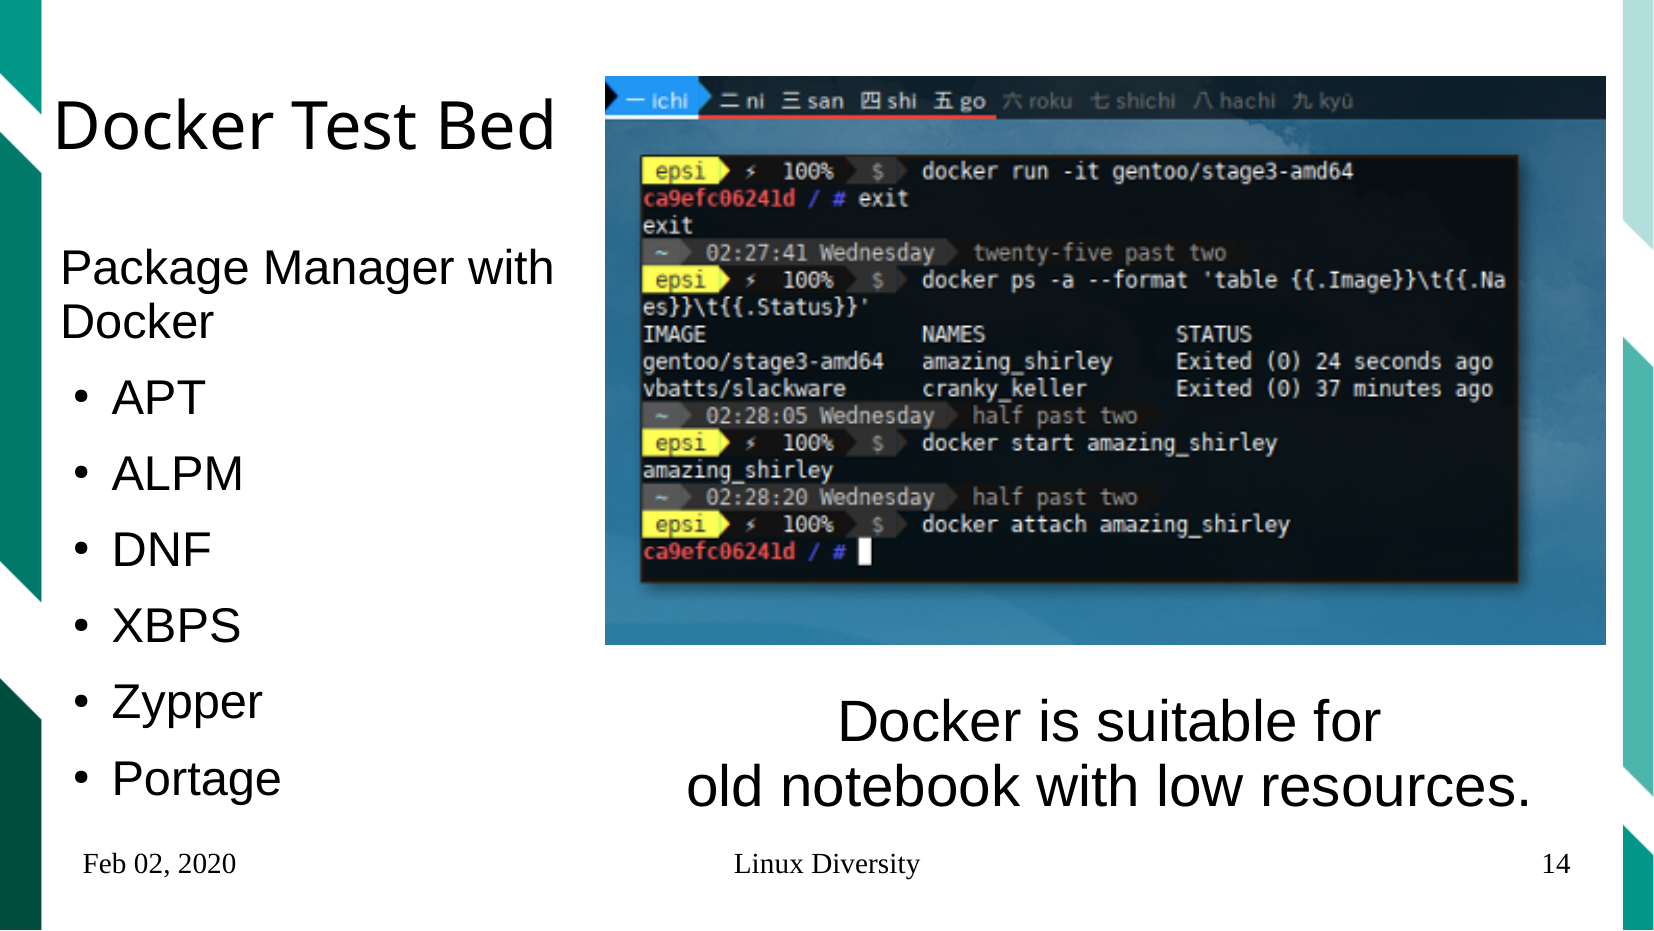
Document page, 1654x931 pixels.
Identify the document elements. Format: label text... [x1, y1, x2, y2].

title Docker Test Bed [52, 45, 623, 202]
picture [0, 0, 1654, 930]
text_box Docker is suitable for old notebook with low resources. [645, 681, 1576, 892]
list Package Manager with Docker APT ALPM DNF XBPS Zypper Portage [60, 240, 593, 811]
